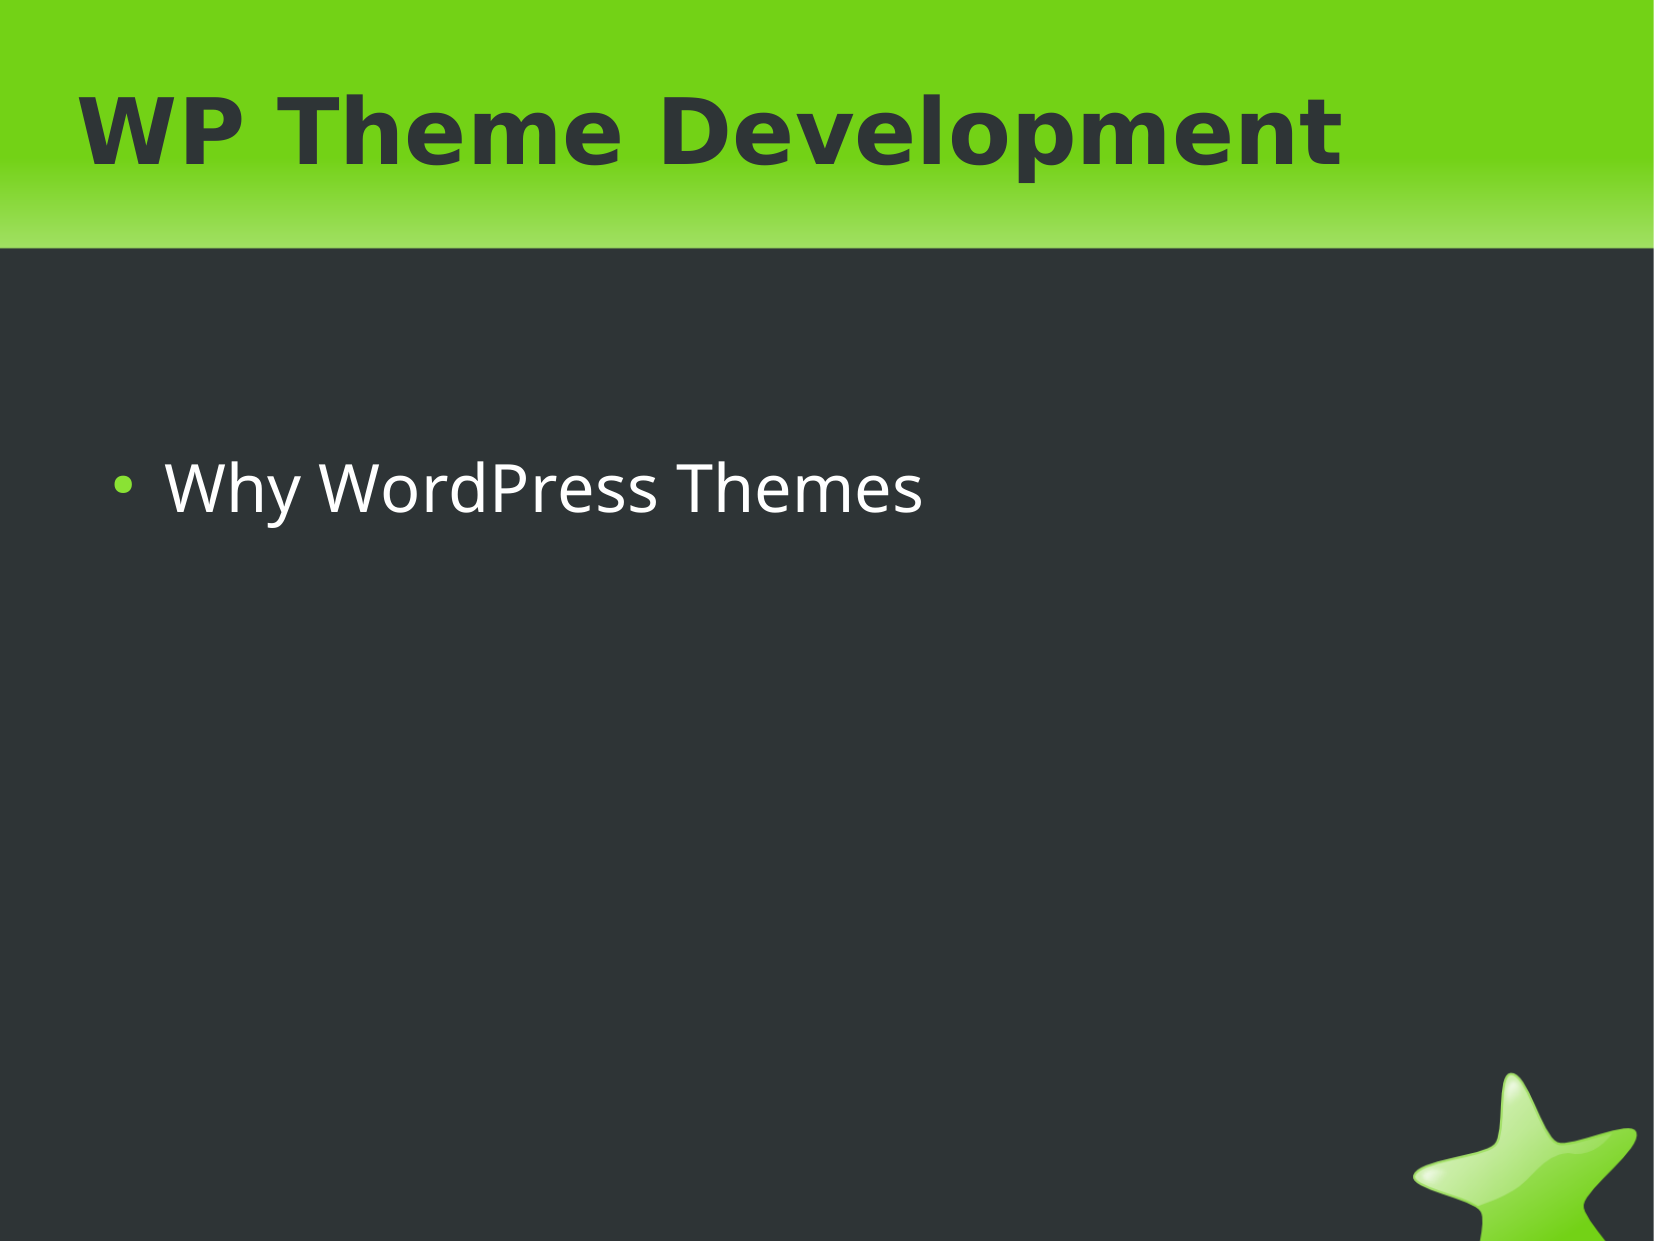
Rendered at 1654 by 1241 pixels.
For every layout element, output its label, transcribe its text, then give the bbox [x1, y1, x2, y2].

list Why WordPress Themes [82, 290, 1571, 1094]
picture [0, 0, 1654, 1241]
title WP Theme Development [76, 36, 1565, 229]
